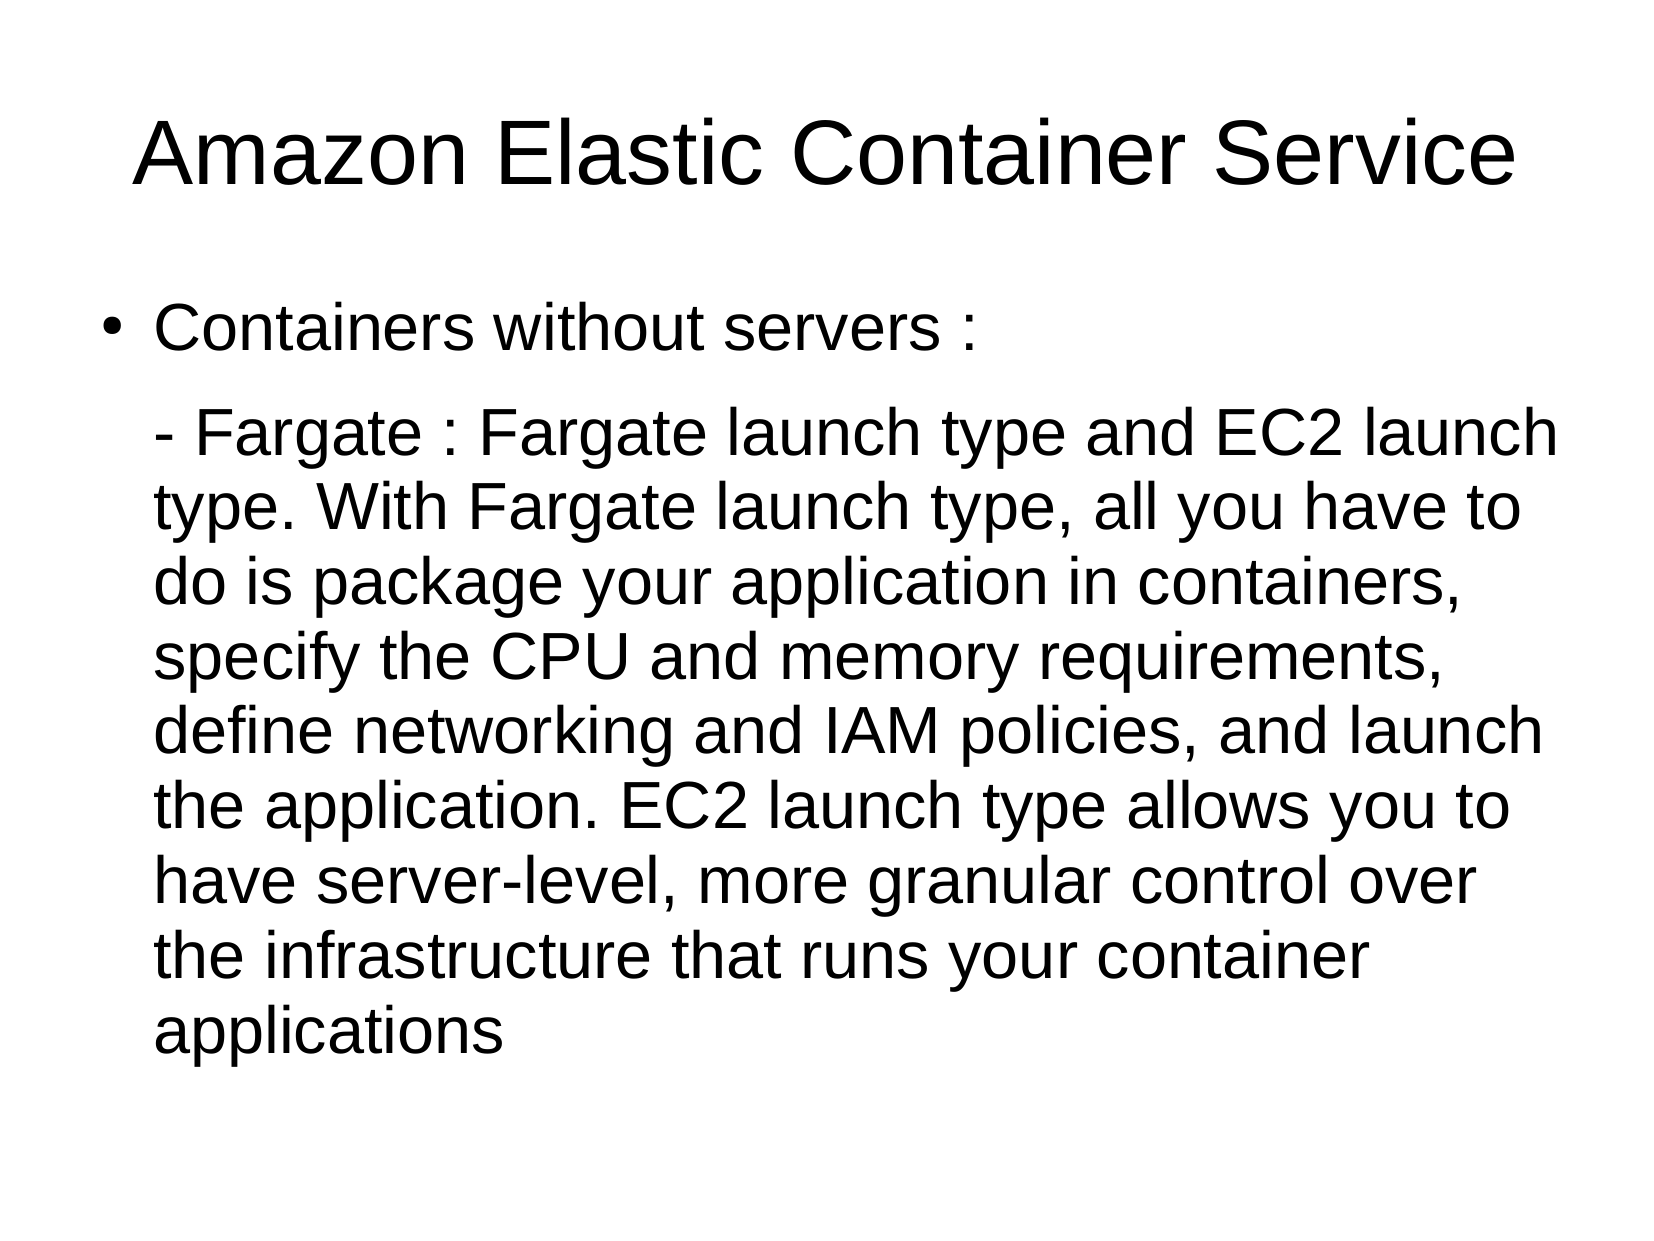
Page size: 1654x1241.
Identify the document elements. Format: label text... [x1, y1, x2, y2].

list Containers without servers : - Fargate : Fargate launch type and EC2 launch type. With Fargate launch type, all you have to do is package your application in containers, specify the CPU and memory requirements, define networking and IAM policies, and launch the application. EC2 launch type allows you to have server-level, more granular control over the infrastructure that runs your container applications [82, 290, 1571, 1241]
title Amazon Elastic Container Service [82, 49, 1571, 257]
